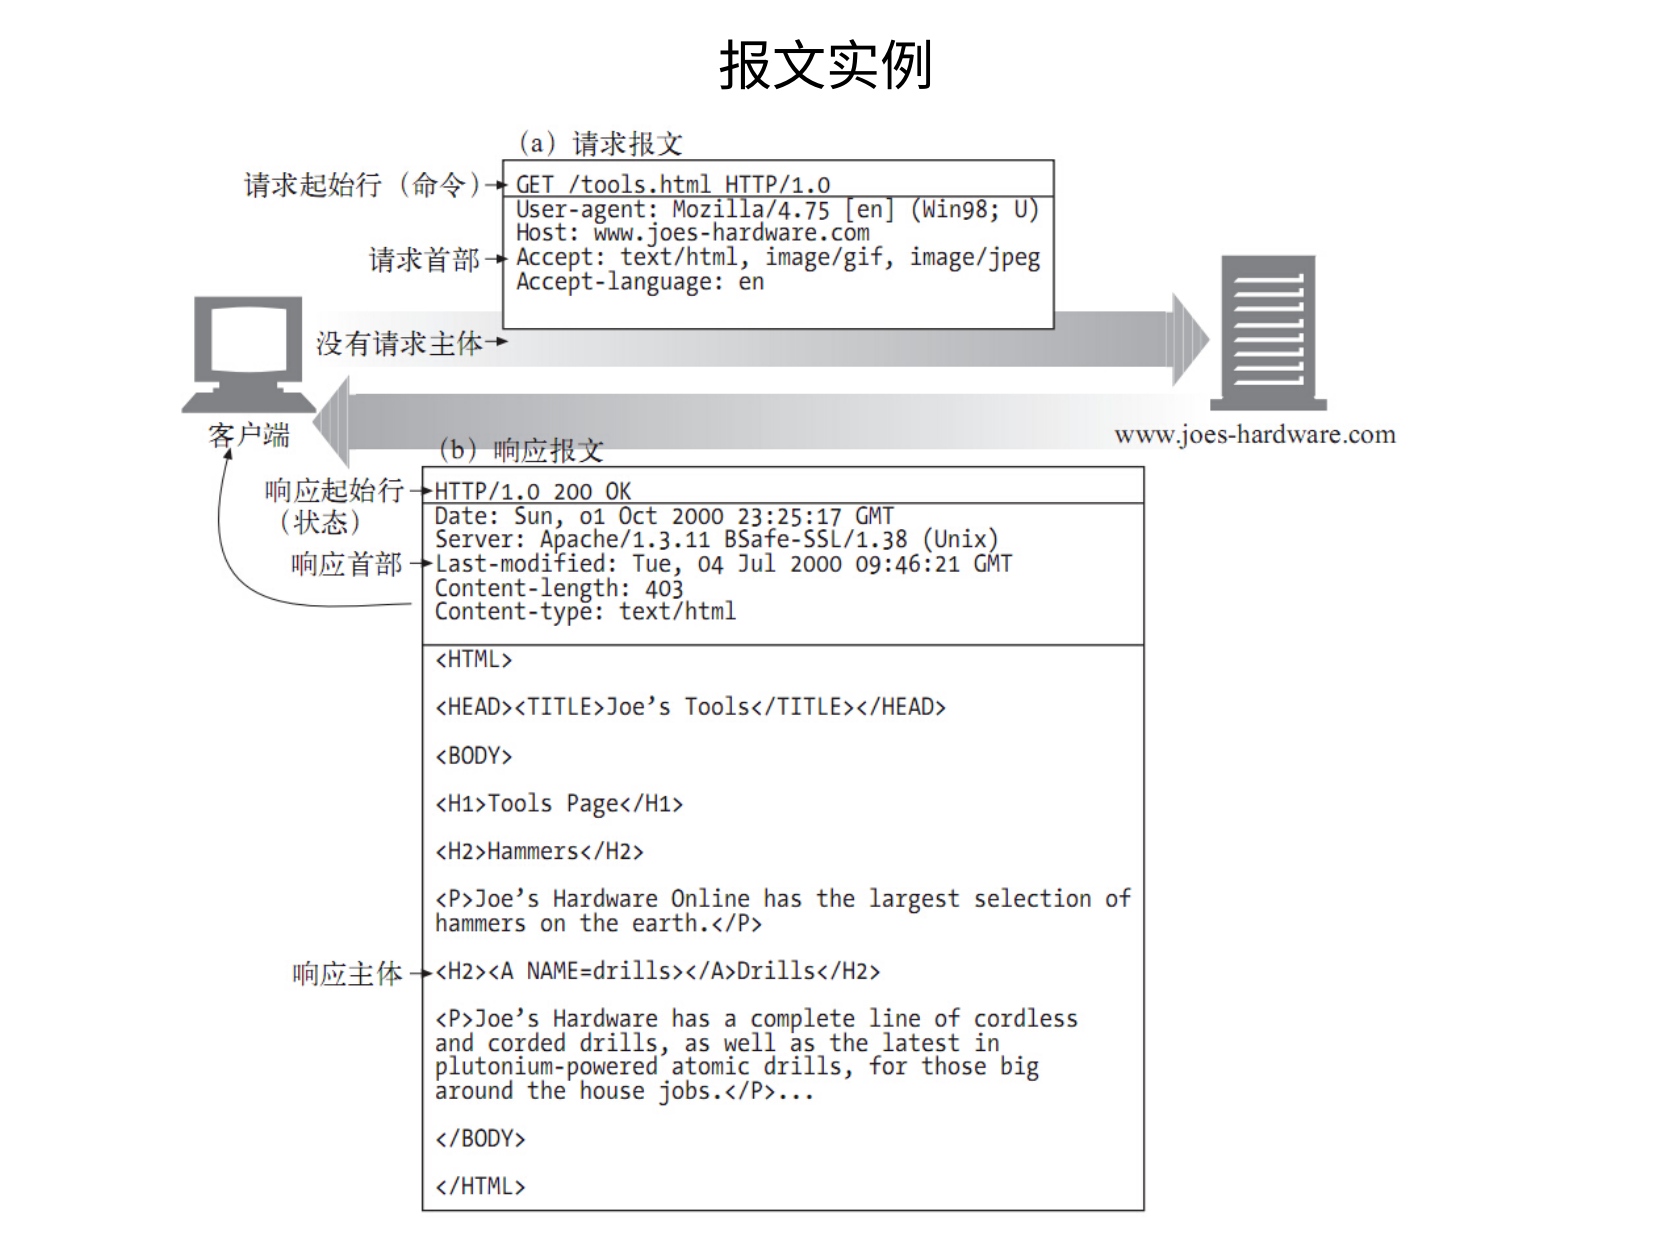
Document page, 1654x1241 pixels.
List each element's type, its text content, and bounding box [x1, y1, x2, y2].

picture [180, 104, 1426, 1224]
title 报文实例 [82, 0, 1571, 166]
